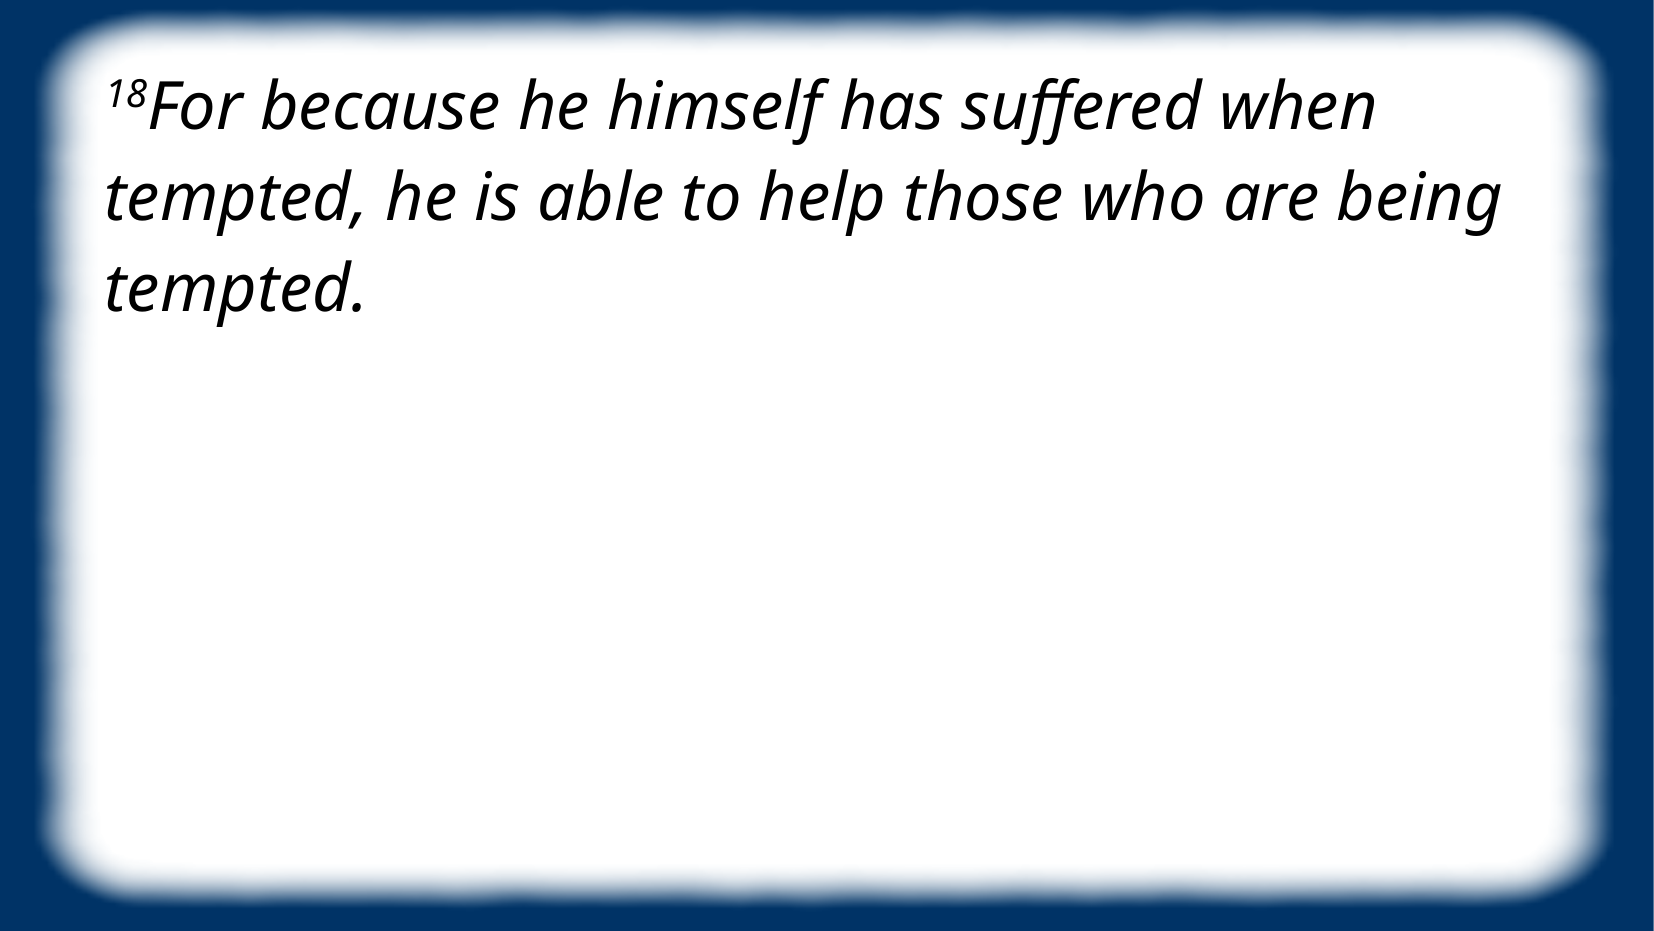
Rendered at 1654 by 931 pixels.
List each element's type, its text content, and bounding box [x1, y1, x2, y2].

picture [0, 0, 1654, 931]
text_box 18For because he himself has suffered when tempted, he is able to help those who are being tempted. [90, 50, 1546, 333]
